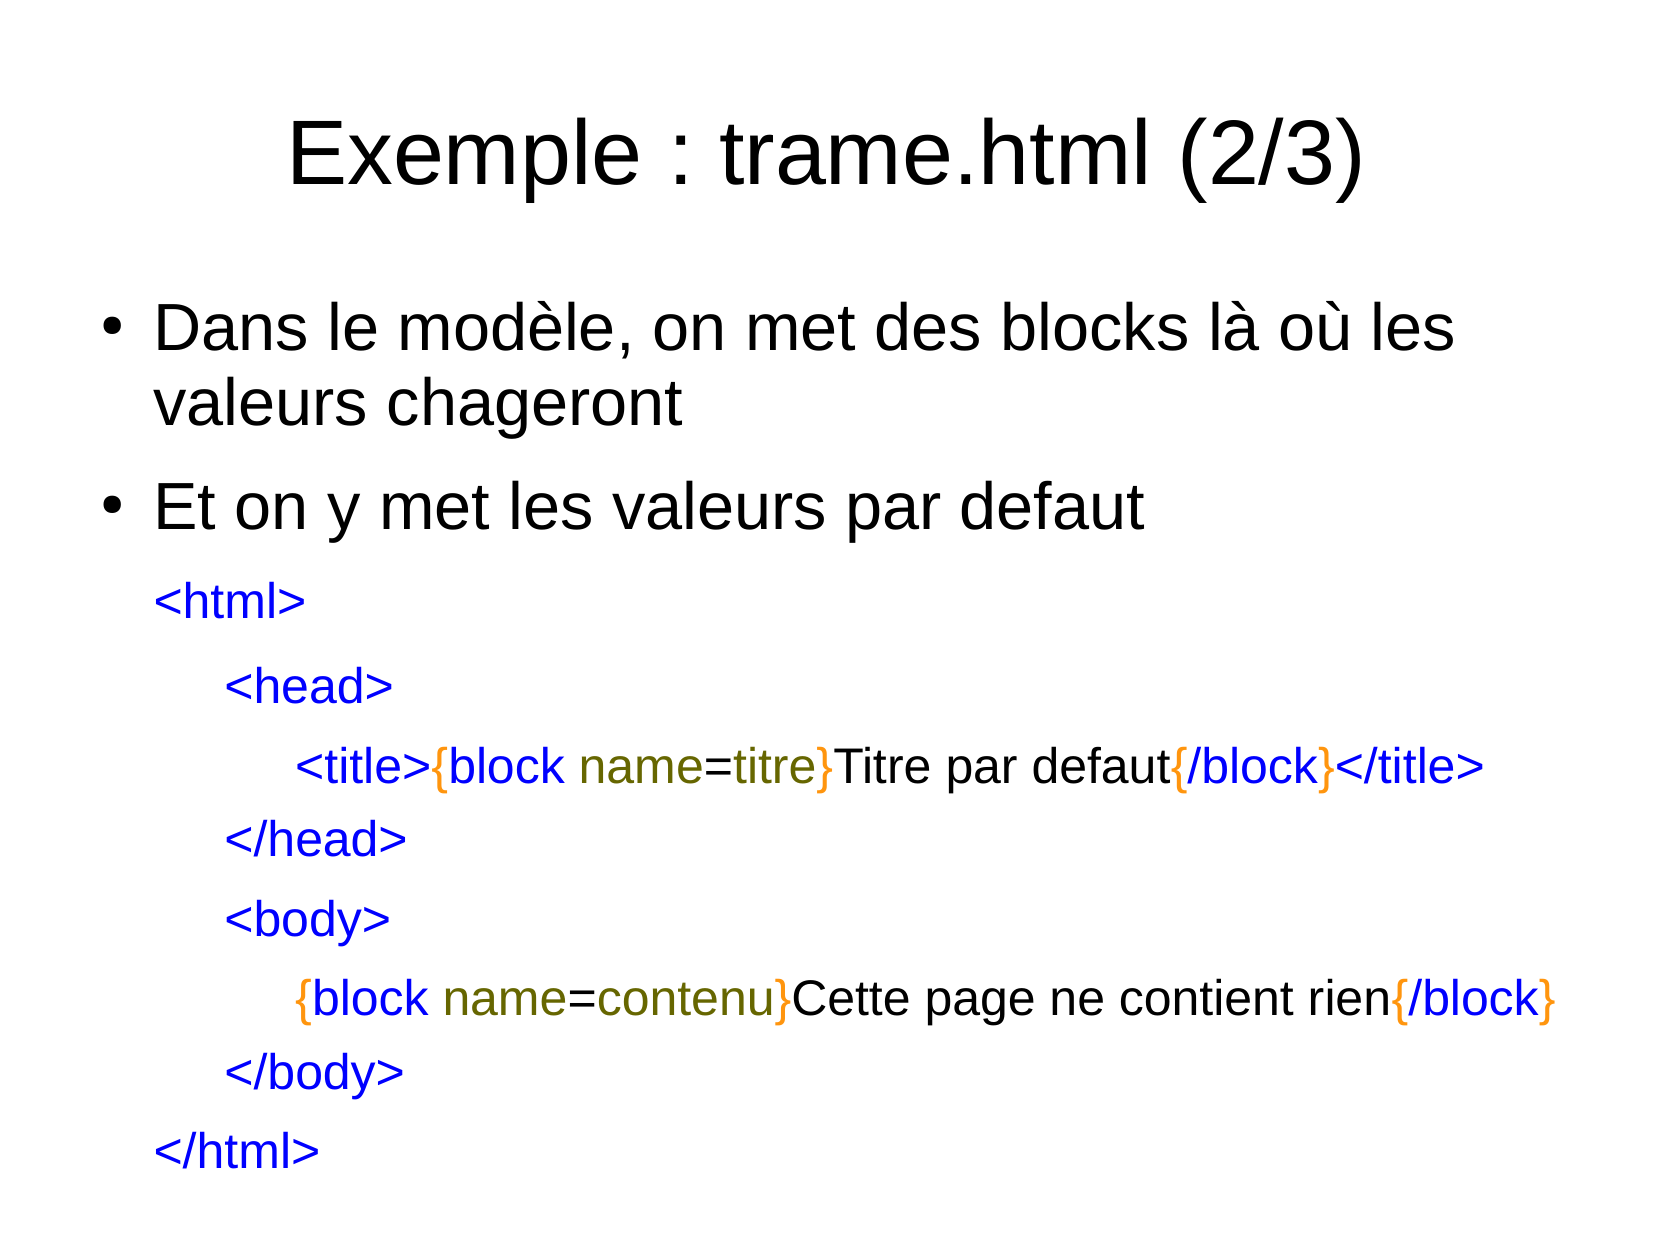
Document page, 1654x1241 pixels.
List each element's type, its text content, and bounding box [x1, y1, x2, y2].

title Exemple : trame.html (2/3) [82, 49, 1571, 257]
list Dans le modèle, on met des blocks là où les valeurs chageront Et on y met les valeurs par defaut <html> <head> <title>{block name=titre}Titre par defaut{/block}</title> </head> <body> {block name=contenu}Cette page ne contient rien{/block} </body> </html> [82, 290, 1571, 1180]
